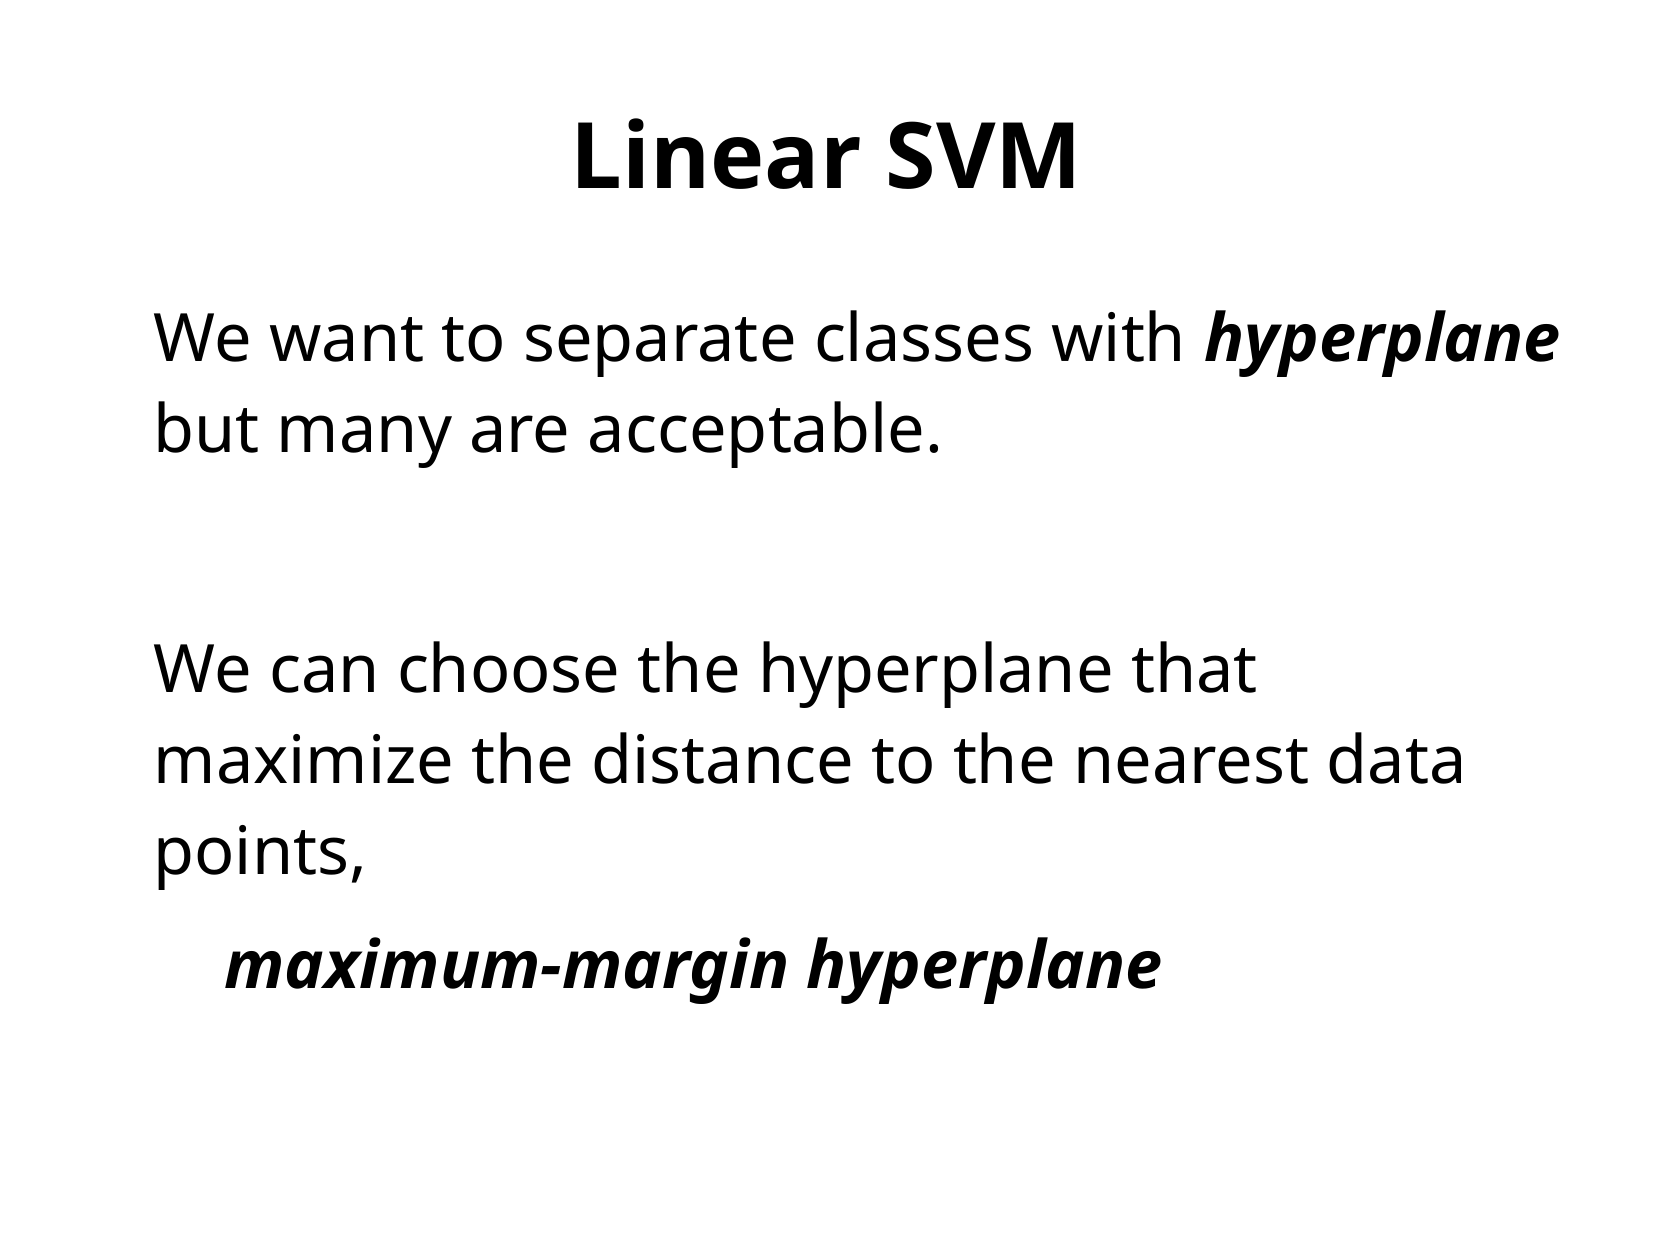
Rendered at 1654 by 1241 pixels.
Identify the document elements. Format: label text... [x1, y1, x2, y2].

title Linear SVM [82, 49, 1571, 257]
list We want to separate classes with hyperplane but many are acceptable. We can choose the hyperplane that maximize the distance to the nearest data points, maximum-margin hyperplane [82, 290, 1571, 1010]
